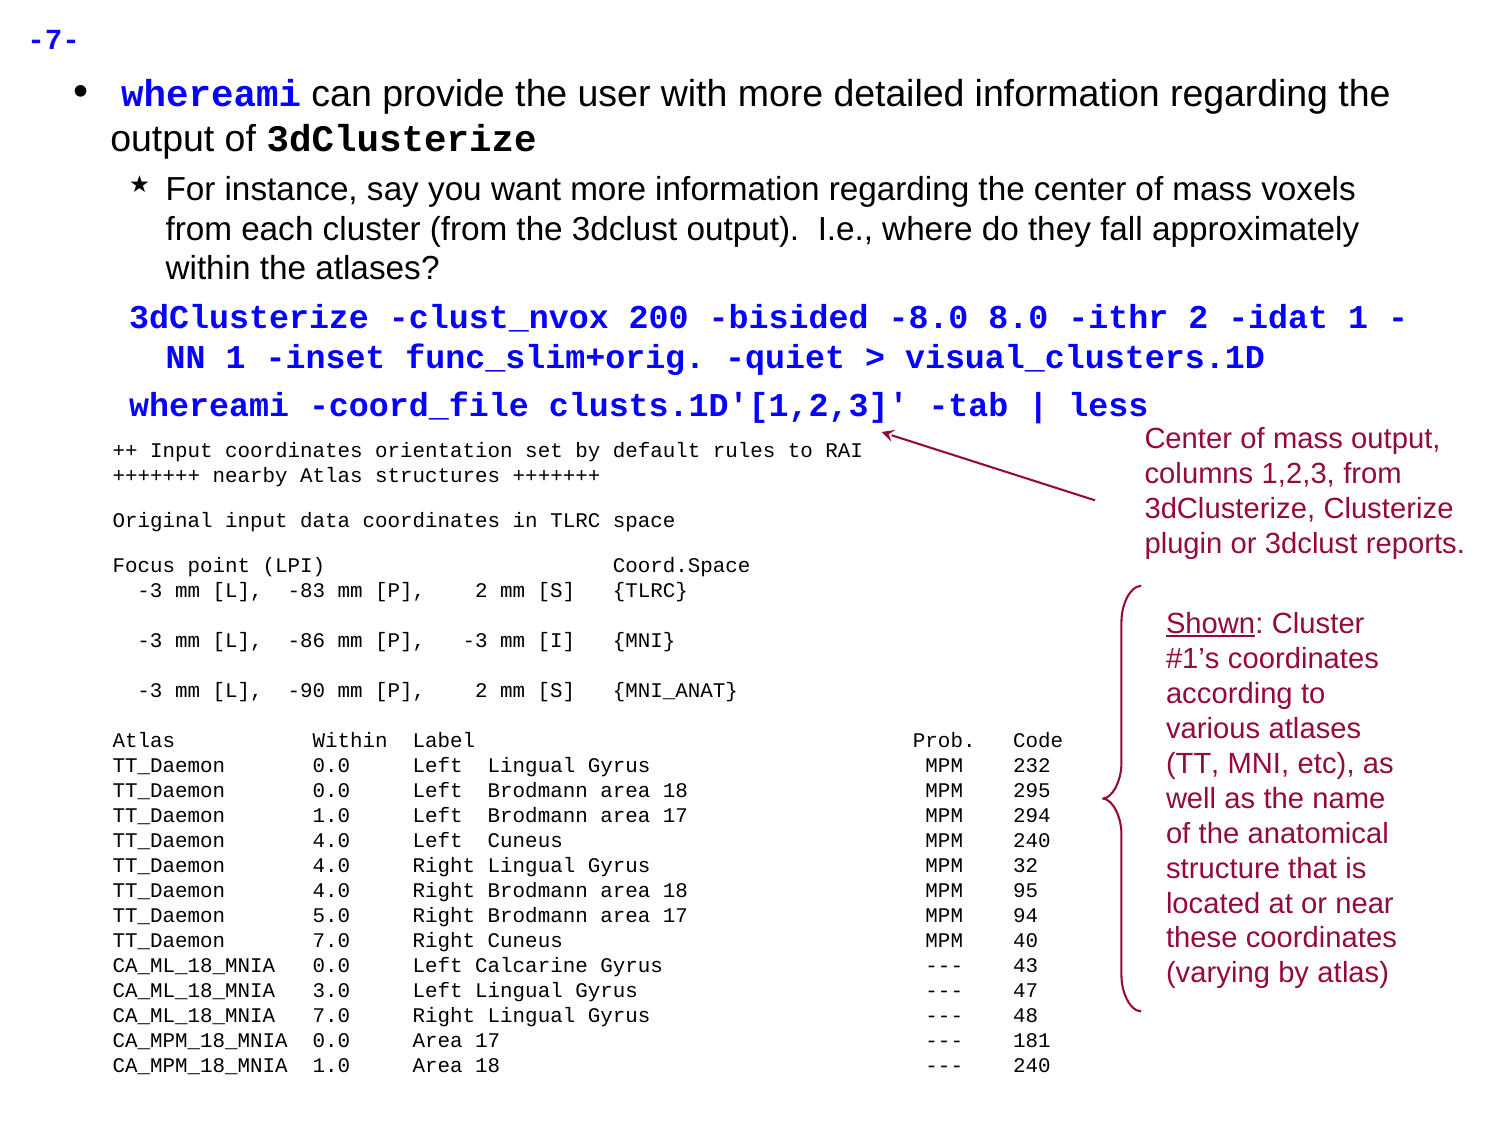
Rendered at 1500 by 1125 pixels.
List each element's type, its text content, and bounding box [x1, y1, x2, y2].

text_box whereami can provide the user with more detailed information regarding the output of 3dClusterize For instance, say you want more information regarding the center of mass voxels from each cluster (from the 3dclust output). I.e., where do they fall approximately within the atlases? 3dClusterize -clust_nvox 200 -bisided -8.0 8.0 -ithr 2 -idat 1 -NN 1 -inset func_slim+orig. -quiet > visual_clusters.1D whereami -coord_file clusts.1D'[1,2,3]' -tab | less [57, 60, 1433, 211]
text_box ++ Input coordinates orientation set by default rules to RAI +++++++ nearby Atlas structures +++++++ Original input data coordinates in TLRC space Focus point (LPI) Coord.Space -3 mm [L], -83 mm [P], 2 mm [S] {TLRC} -3 mm [L], -86 mm [P], -3 mm [I] {MNI} -3 mm [L], -90 mm [P], 2 mm [S] {MNI_ANAT} Atlas Within Label Prob. Code TT_Daemon 0.0 Left Lingual Gyrus MPM 232 TT_Daemon 0.0 Left Brodmann area 18 MPM 295 TT_Daemon 1.0 Left Brodmann area 17 MPM 294 TT_Daemon 4.0 Left Cuneus MPM 240 TT_Daemon 4.0 Right Lingual Gyrus MPM 32 TT_Daemon 4.0 Right Brodmann area 18 MPM 95 TT_Daemon 5.0 Right Brodmann area 17 MPM 94 TT_Daemon 7.0 Right Cuneus MPM 40 CA_ML_18_MNIA 0.0 Left Calcarine Gyrus --- 43 CA_ML_18_MNIA 3.0 Left Lingual Gyrus --- 47 CA_ML_18_MNIA 7.0 Right Lingual Gyrus --- 48 CA_MPM_18_MNIA 0.0 Area 17 --- 181 CA_MPM_18_MNIA 1.0 Area 18 --- 240 [97, 429, 1113, 1113]
text_box Shown: Cluster #1’s coordinates according to various atlases (TT, MNI, etc), as well as the name of the anatomical structure that is located at or near these coordinates (varying by atlas) [1151, 596, 1414, 997]
text_box Center of mass output, columns 1,2,3, from 3dClusterize, Clusterize plugin or 3dclust reports. [1129, 411, 1500, 568]
